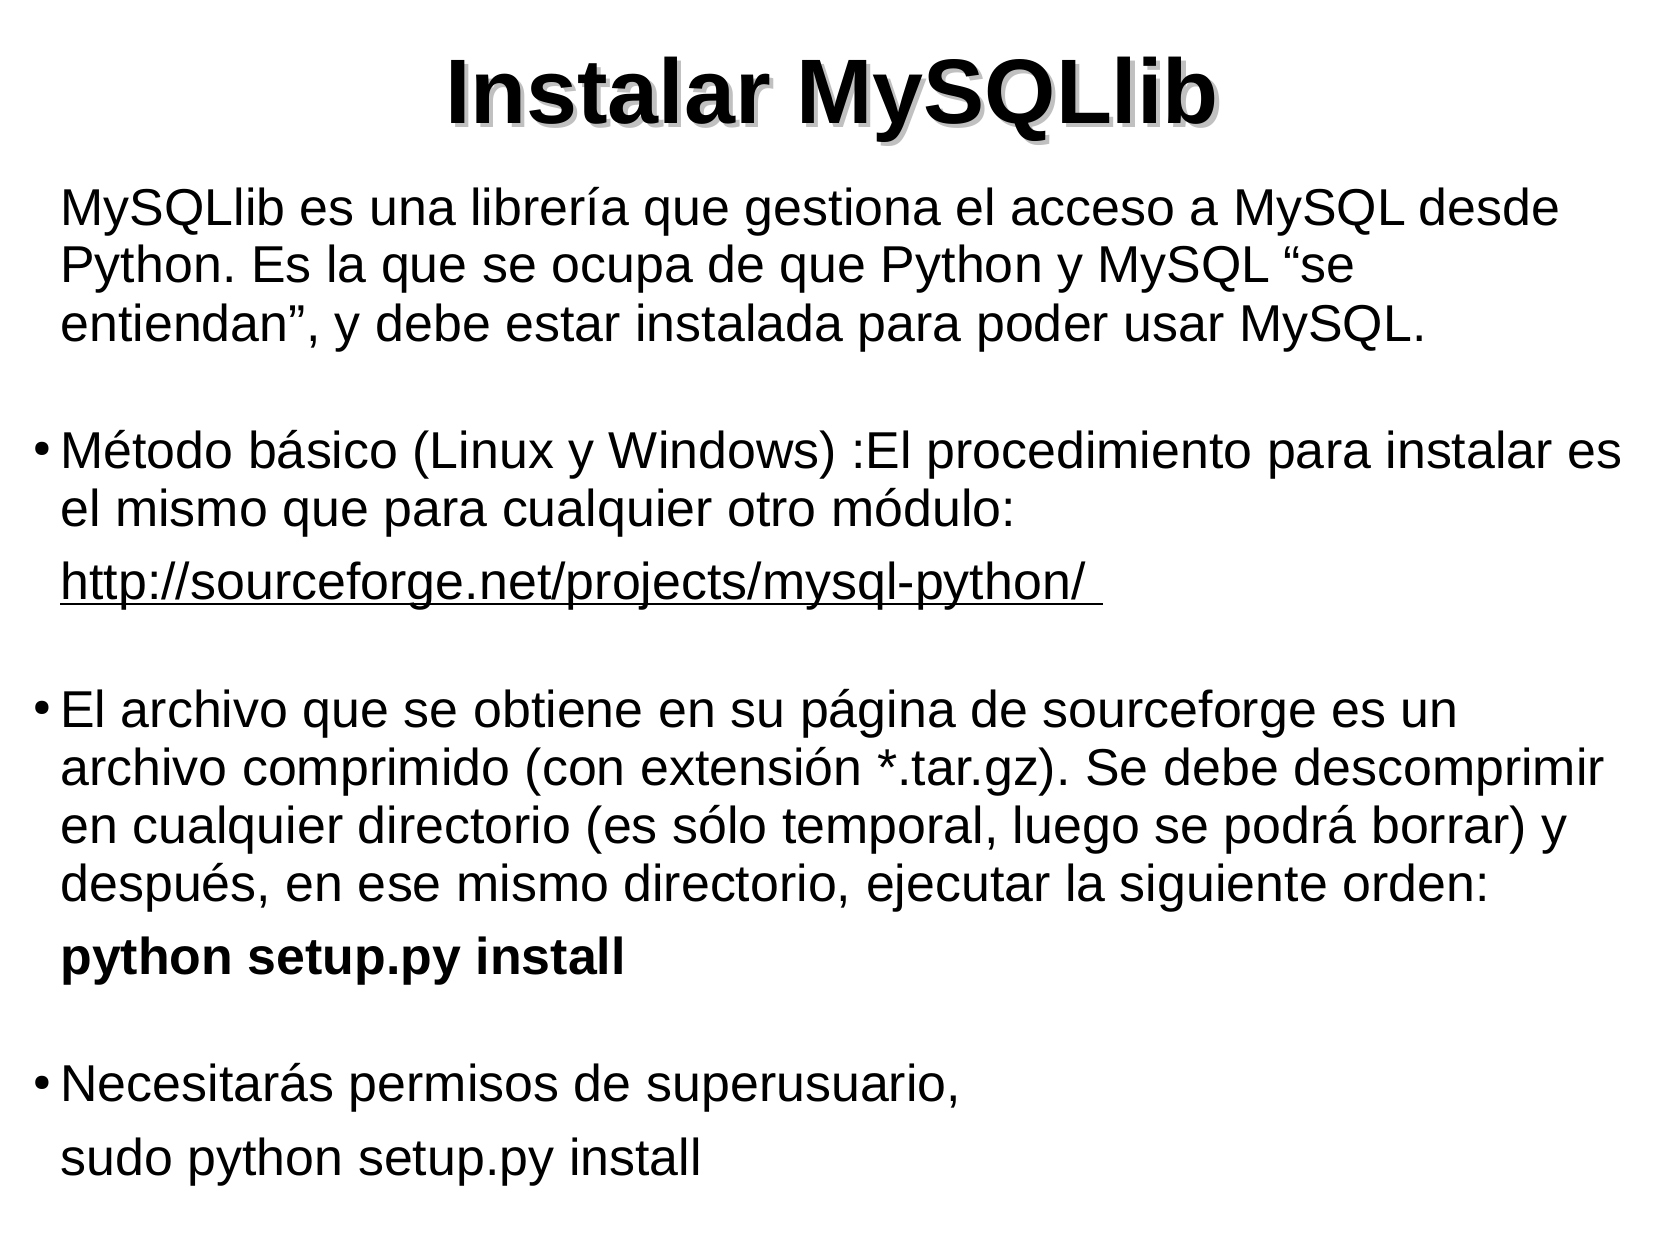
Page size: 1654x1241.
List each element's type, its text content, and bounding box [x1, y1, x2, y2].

title Instalar MySQLlib [70, 0, 1559, 177]
list MySQLlib es una librería que gestiona el acceso a MySQL desde Python. Es la que se ocupa de que Python y MySQL “se entiendan”, y debe estar instalada para poder usar MySQL. Método básico (Linux y Windows) :El procedimiento para instalar es el mismo que para cualquier otro módulo: http://sourceforge.net/projects/mysql-python/ El archivo que se obtiene en su página de sourceforge es un archivo comprimido (con extensión *.tar.gz). Se debe descomprimir en cualquier directorio (es sólo temporal, luego se podrá borrar) y después, en ese mismo directorio, ejecutar la siguiente orden: python setup.py install Necesitarás permisos de superusuario, sudo python setup.py install [23, 177, 1630, 1199]
